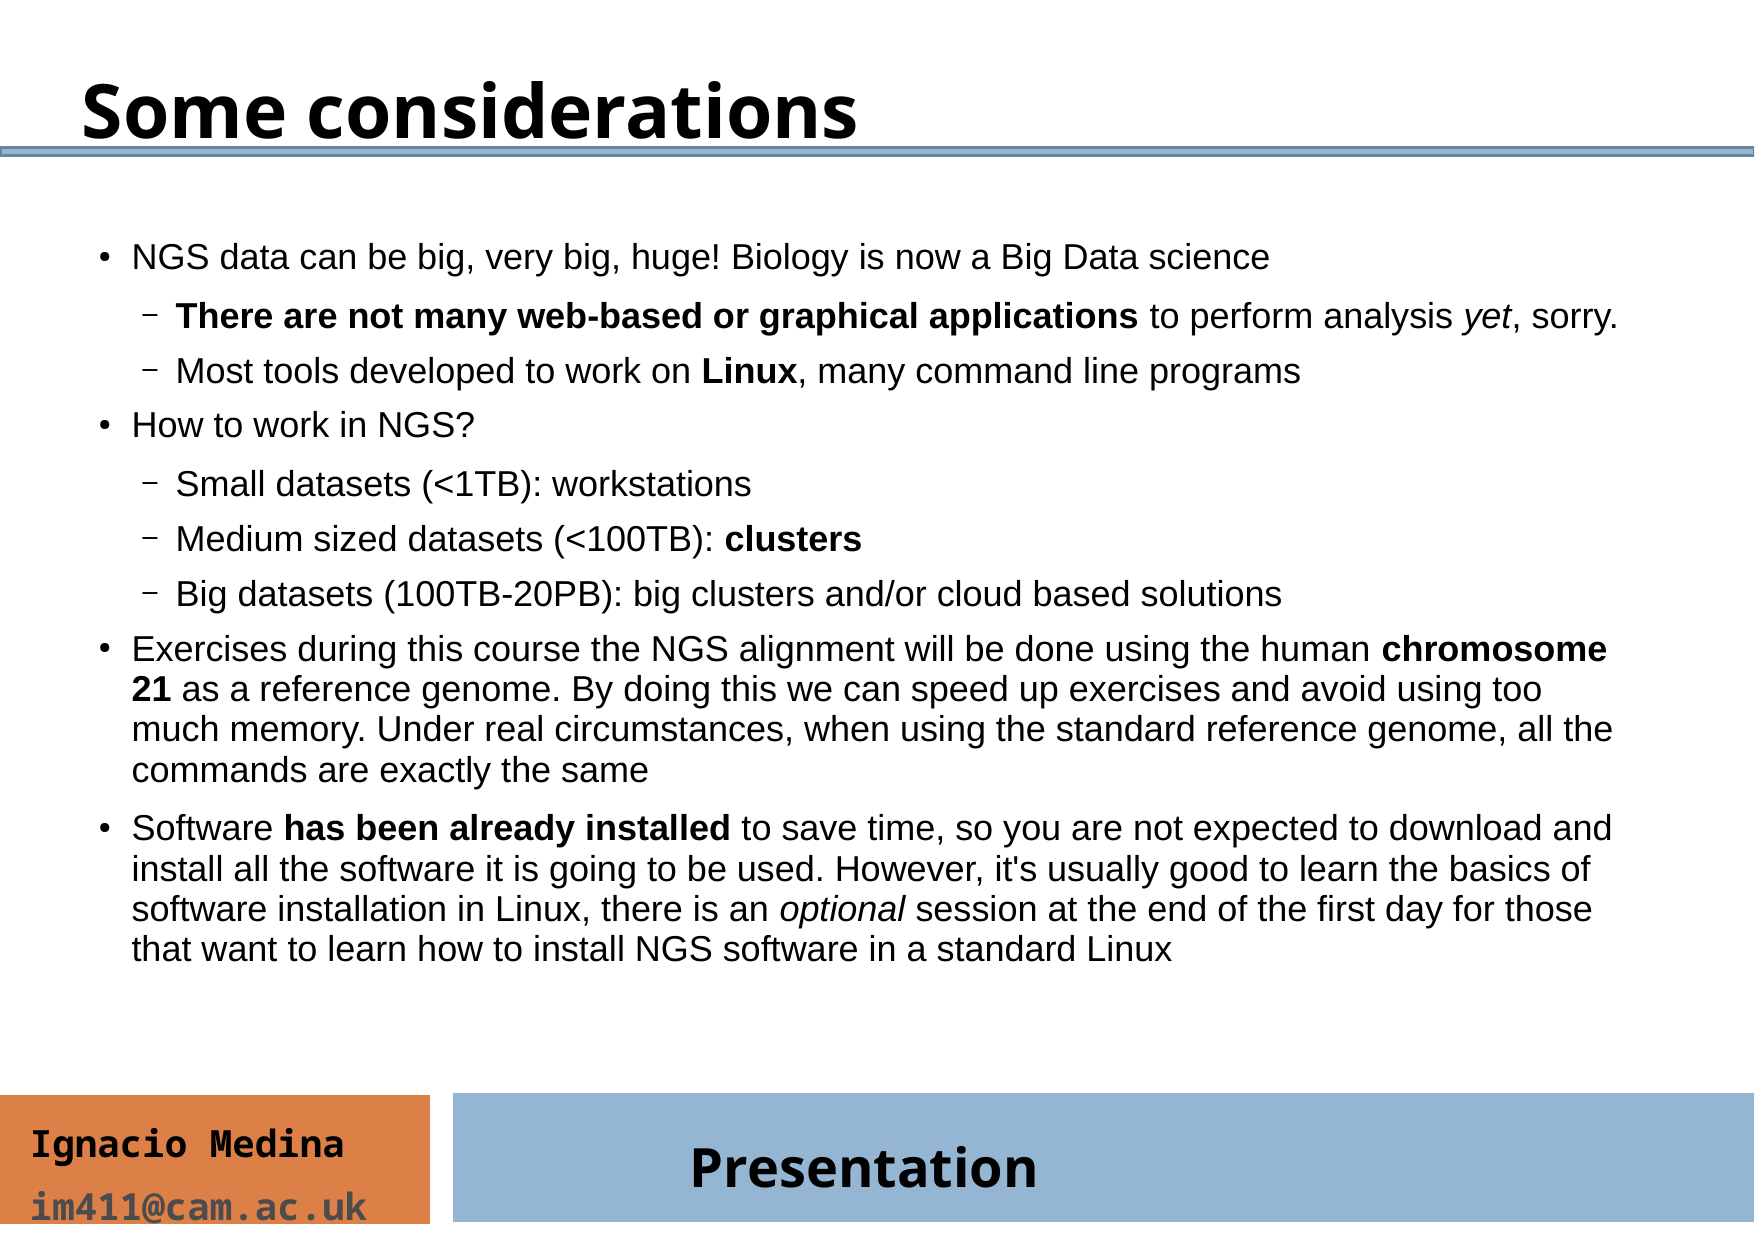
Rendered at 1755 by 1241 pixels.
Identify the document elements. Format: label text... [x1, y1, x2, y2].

text_box Presentation [675, 1122, 1726, 1200]
text_box Ignacio Medina im411@cam.ac.uk [15, 1110, 436, 1213]
list NGS data can be big, very big, huge! Biology is now a Big Data science There are not many web-based or graphical applications to perform analysis yet, sorry. Most tools developed to work on Linux, many command line programs How to work in NGS? Small datasets (<1TB): workstations Medium sized datasets (<100TB): clusters Big datasets (100TB-20PB): big clusters and/or cloud based solutions Exercises during this course the NGS alignment will be done using the human chromosome 21 as a reference genome. By doing this we can speed up exercises and avoid using too much memory. Under real circumstances, when using the standard reference genome, all the commands are exactly the same Software has been already installed to save time, so you are not expected to download and install all the software it is going to be used. However, it's usually good to learn the basics of software installation in Linux, there is an optional session at the end of the first day for those that want to learn how to install NGS software in a standard Linux [87, 237, 1632, 1015]
text_box [0, 148, 1754, 155]
text_box Some considerations [67, 50, 1688, 153]
